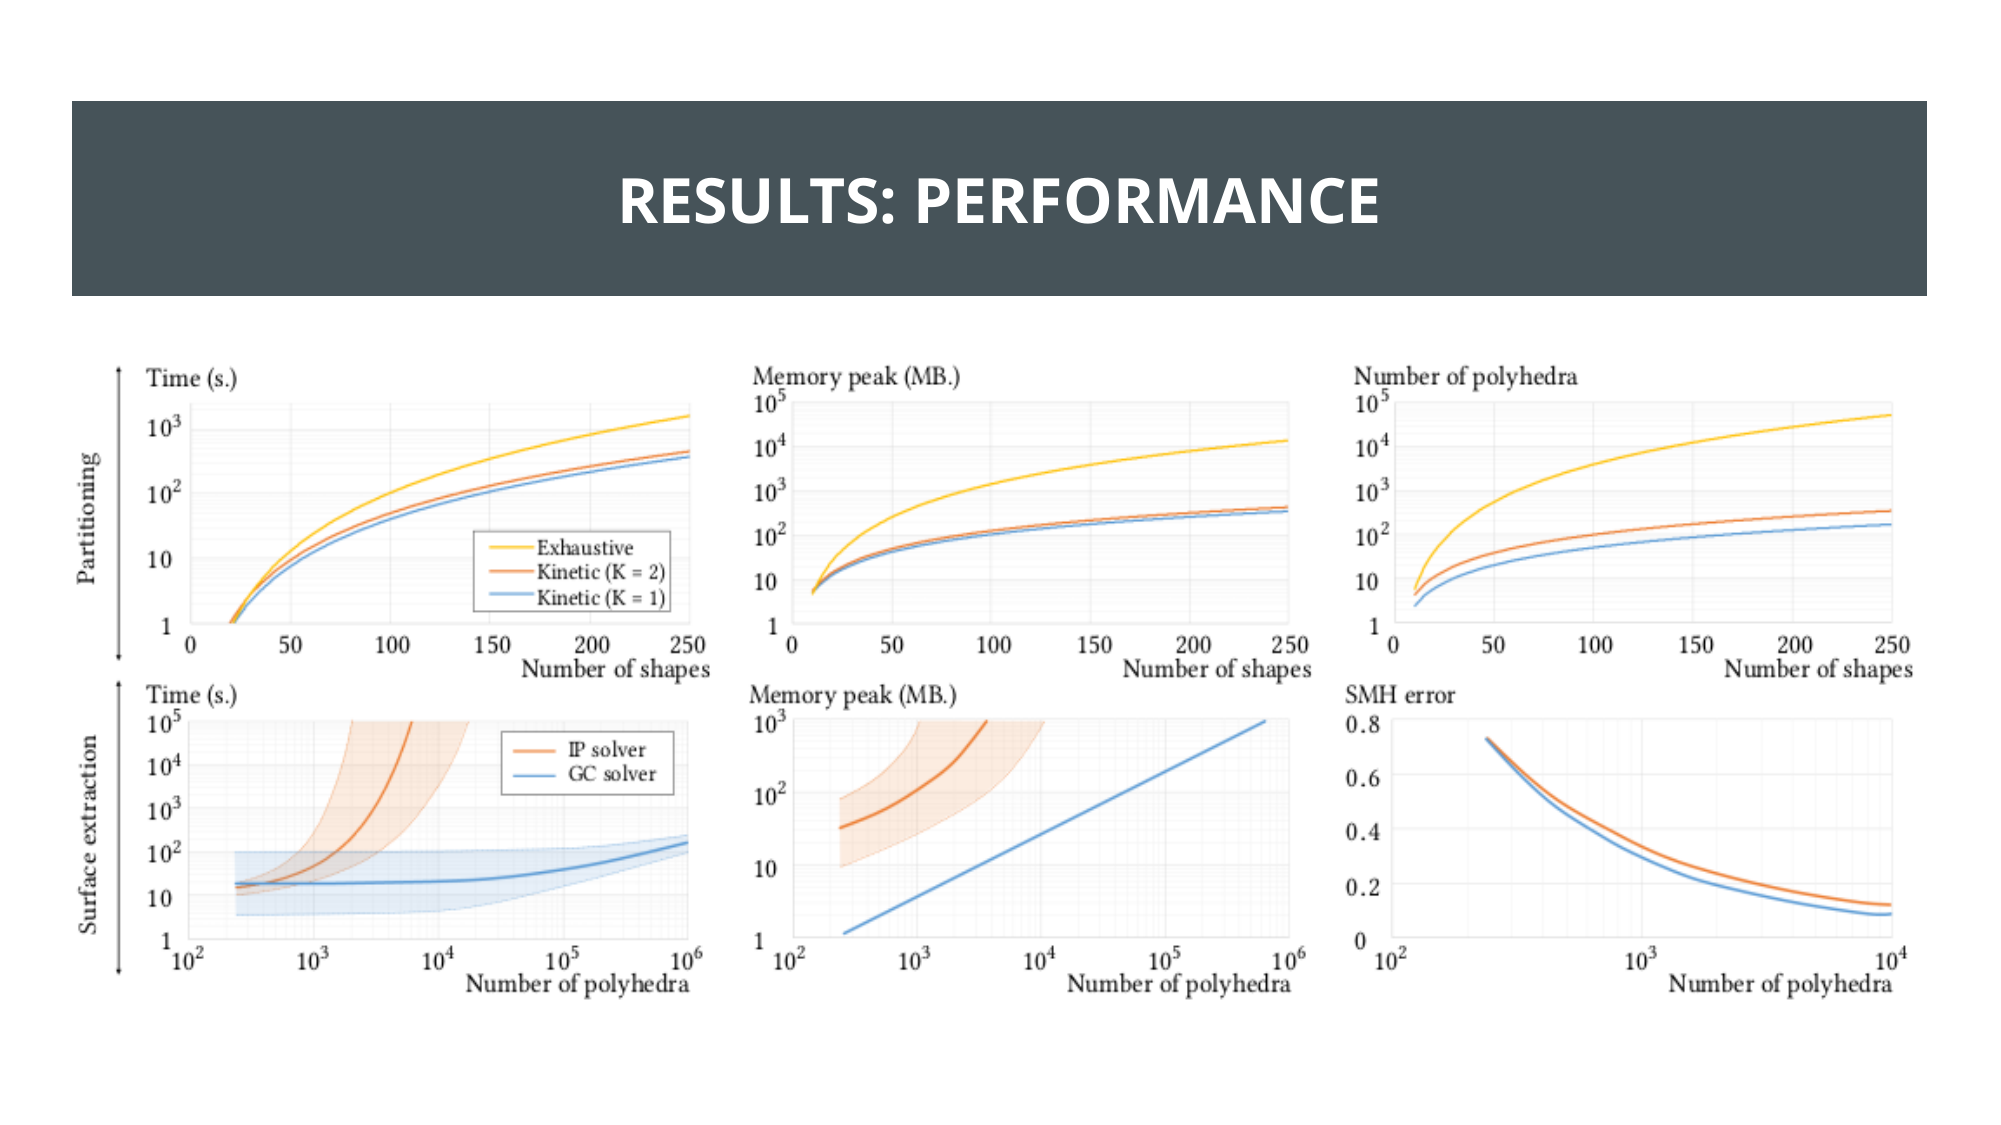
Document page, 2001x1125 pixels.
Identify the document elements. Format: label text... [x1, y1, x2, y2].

picture [37, 322, 1963, 1009]
title RESULTS: PERFORMANCE [95, 115, 1905, 282]
